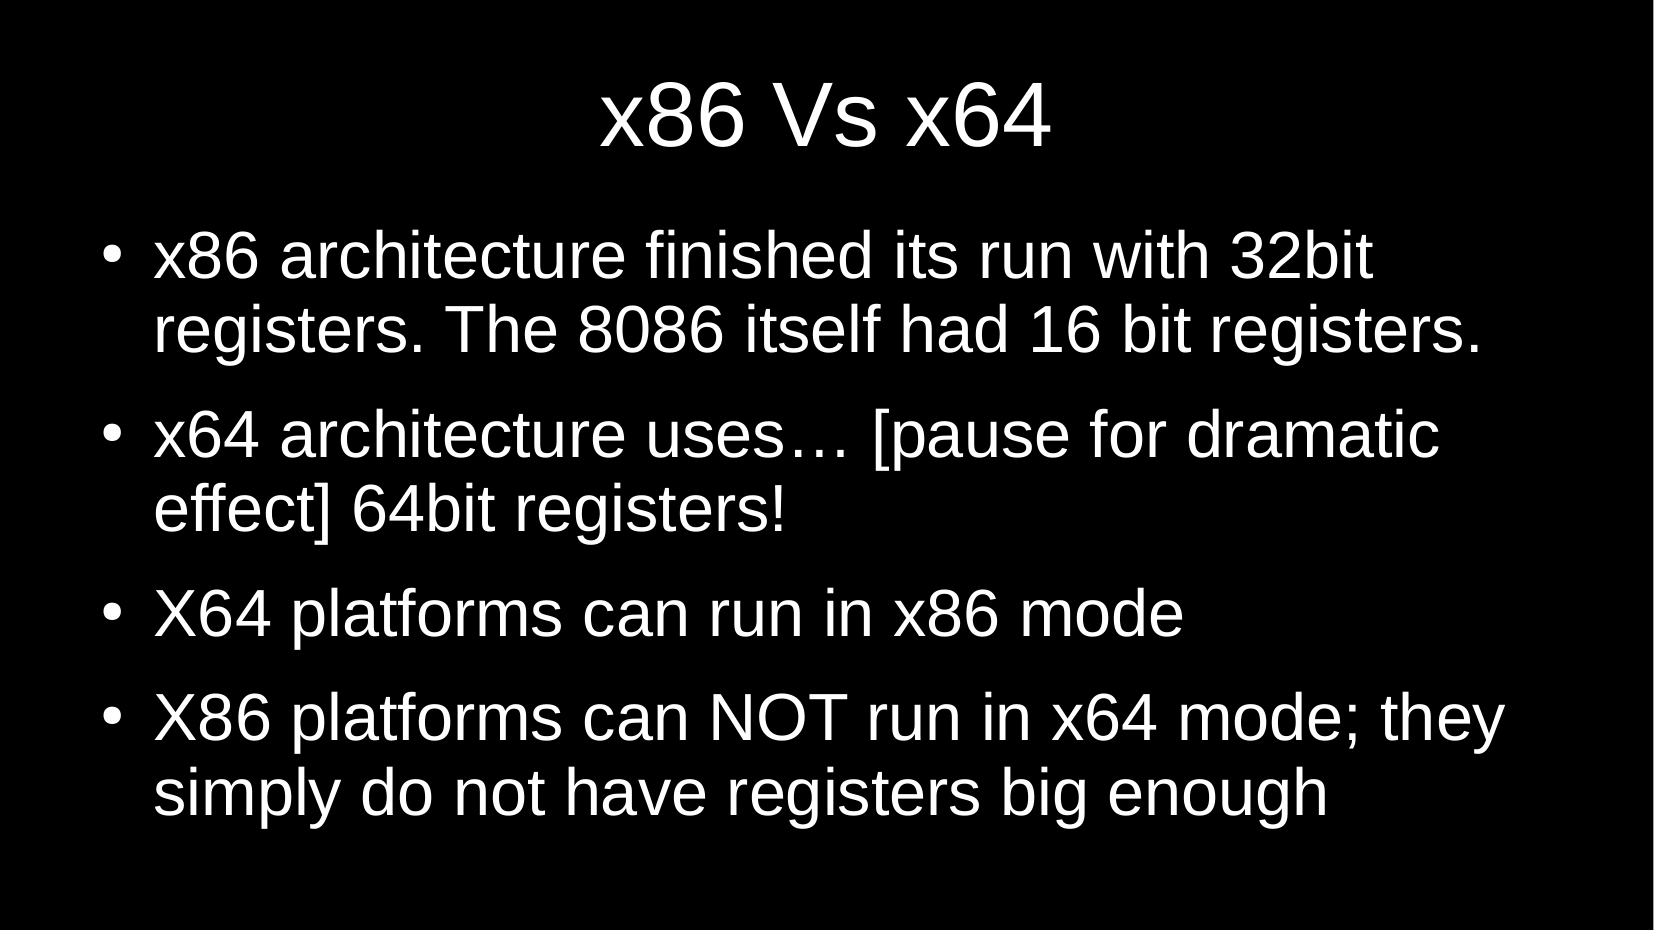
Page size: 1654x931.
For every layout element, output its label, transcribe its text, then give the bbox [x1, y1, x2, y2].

title x86 Vs x64 [82, 37, 1571, 193]
list x86 architecture finished its run with 32bit registers. The 8086 itself had 16 bit registers. x64 architecture uses… [pause for dramatic effect] 64bit registers! X64 platforms can run in x86 mode X86 platforms can NOT run in x64 mode; they simply do not have registers big enough [82, 217, 1571, 901]
